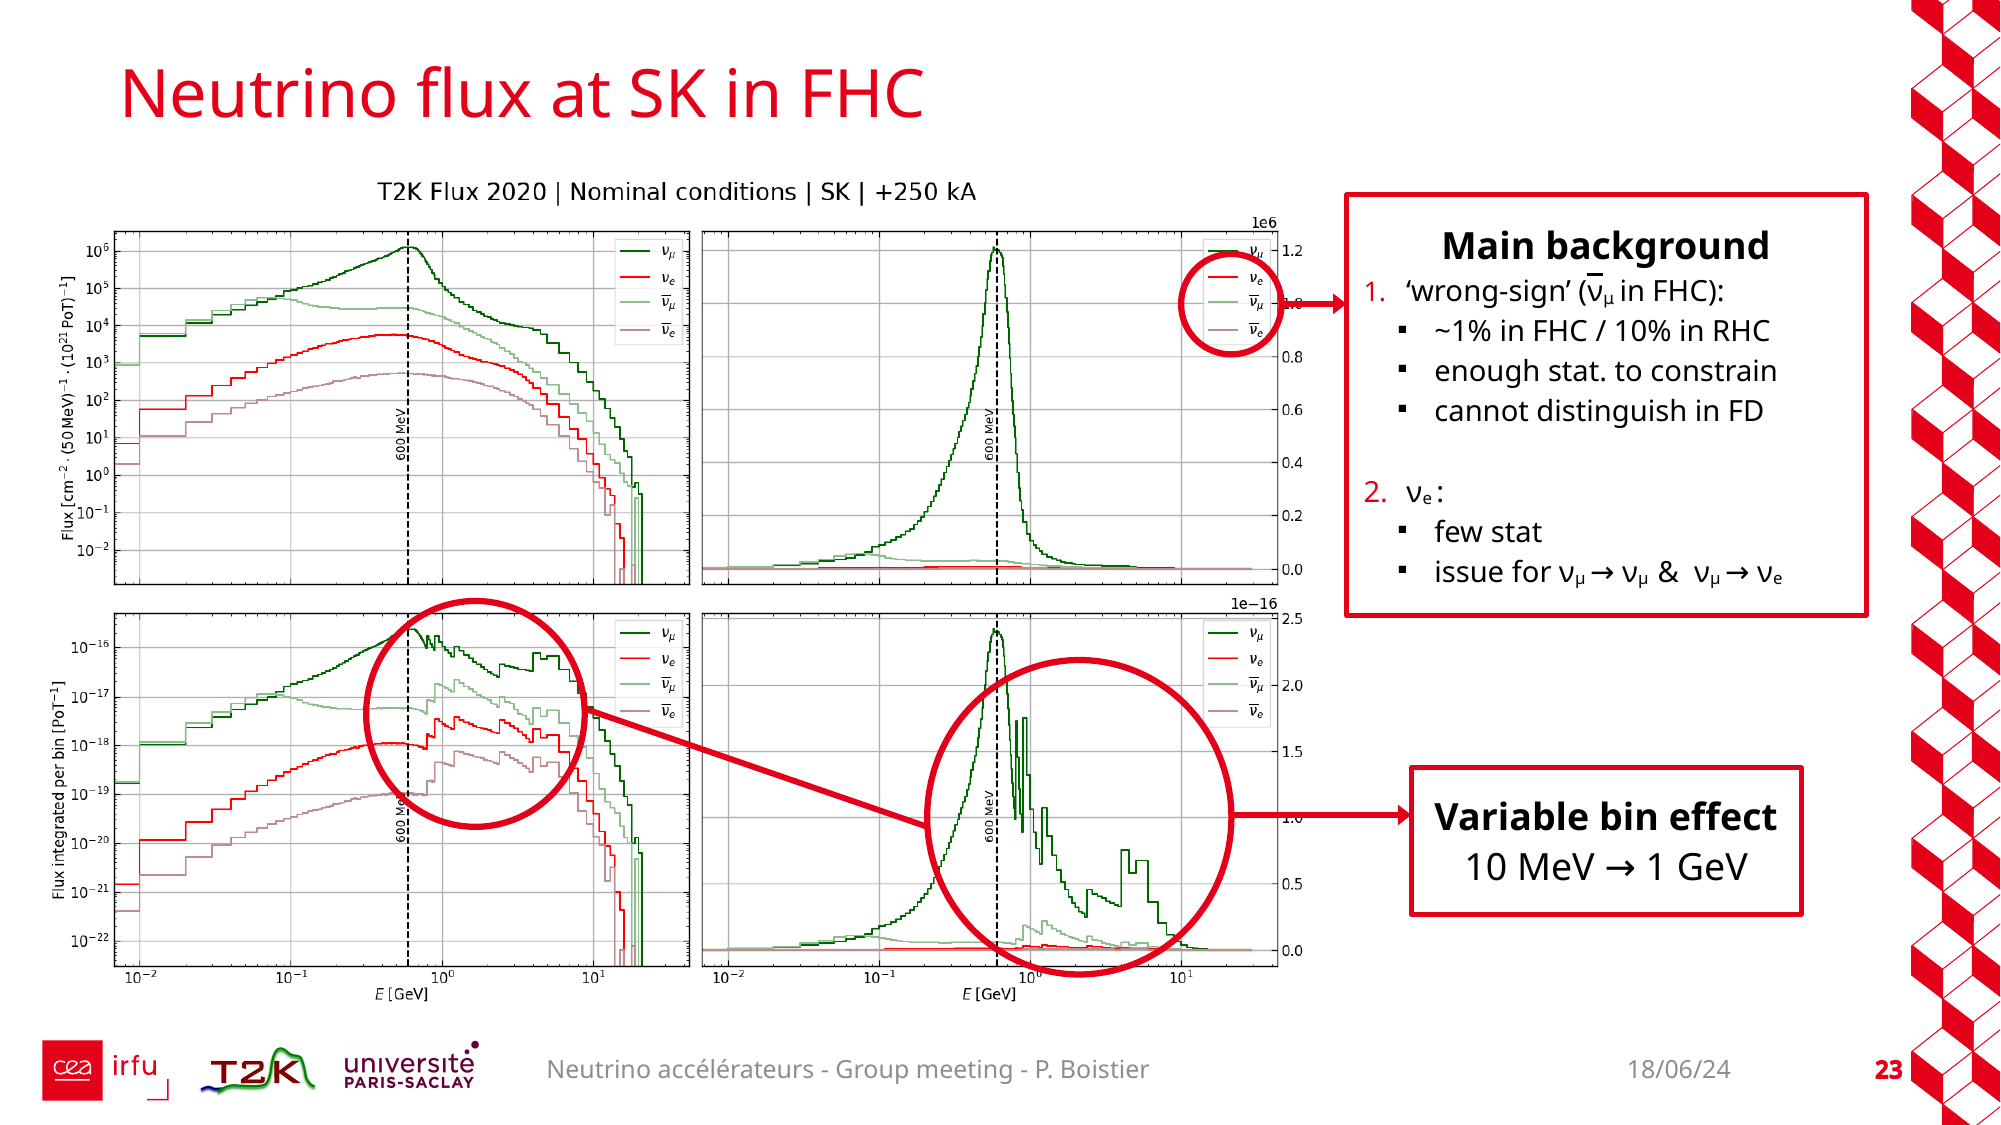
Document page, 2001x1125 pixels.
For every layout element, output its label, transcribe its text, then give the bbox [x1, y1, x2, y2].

picture [1185, 258, 1278, 351]
picture [196, 1040, 318, 1101]
title Neutrino flux at SK in FHC [119, 52, 1881, 196]
picture [931, 664, 1228, 971]
text_box Variable bin effect 10 MeV → 1 GeV [1411, 767, 1802, 915]
picture [370, 605, 581, 823]
picture [344, 1040, 479, 1089]
text_box Main background ‘wrong-sign’ (νμ in FHC): ~1% in FHC / 10% in RHC enough stat. to constrain cannot distinguish in FD νe : few stat issue for νμ → νμ & νμ → νe [1346, 194, 1867, 616]
picture [41, 171, 1312, 1011]
text_box <numéro> [1804, 1041, 1919, 1102]
